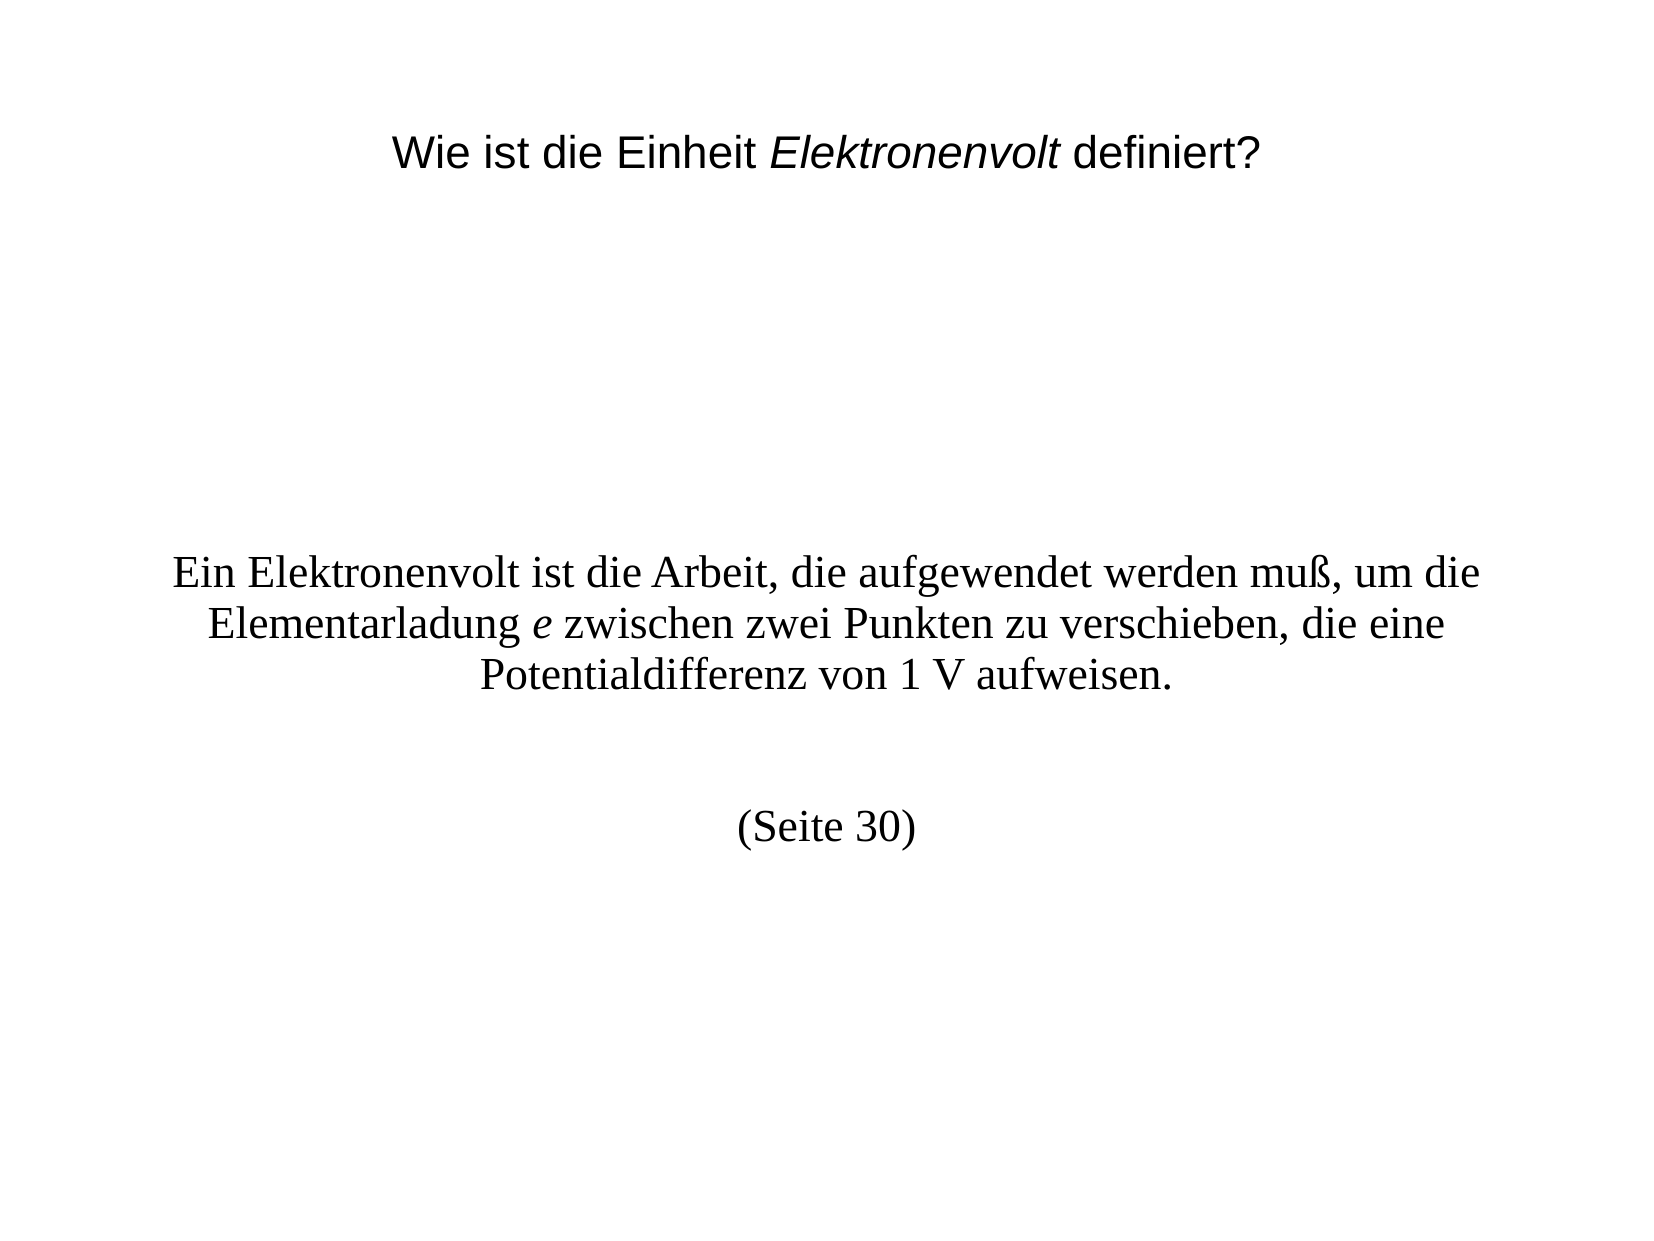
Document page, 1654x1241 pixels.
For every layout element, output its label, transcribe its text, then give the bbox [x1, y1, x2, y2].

subtitle Ein Elektronenvolt ist die Arbeit, die aufgewendet werden muß, um die Elementarladung e zwischen zwei Punkten zu verschieben, die eine Potentialdifferenz von 1 V aufweisen. (Seite 30) [82, 290, 1571, 1109]
title Wie ist die Einheit Elektronenvolt definiert? [82, 49, 1571, 257]
